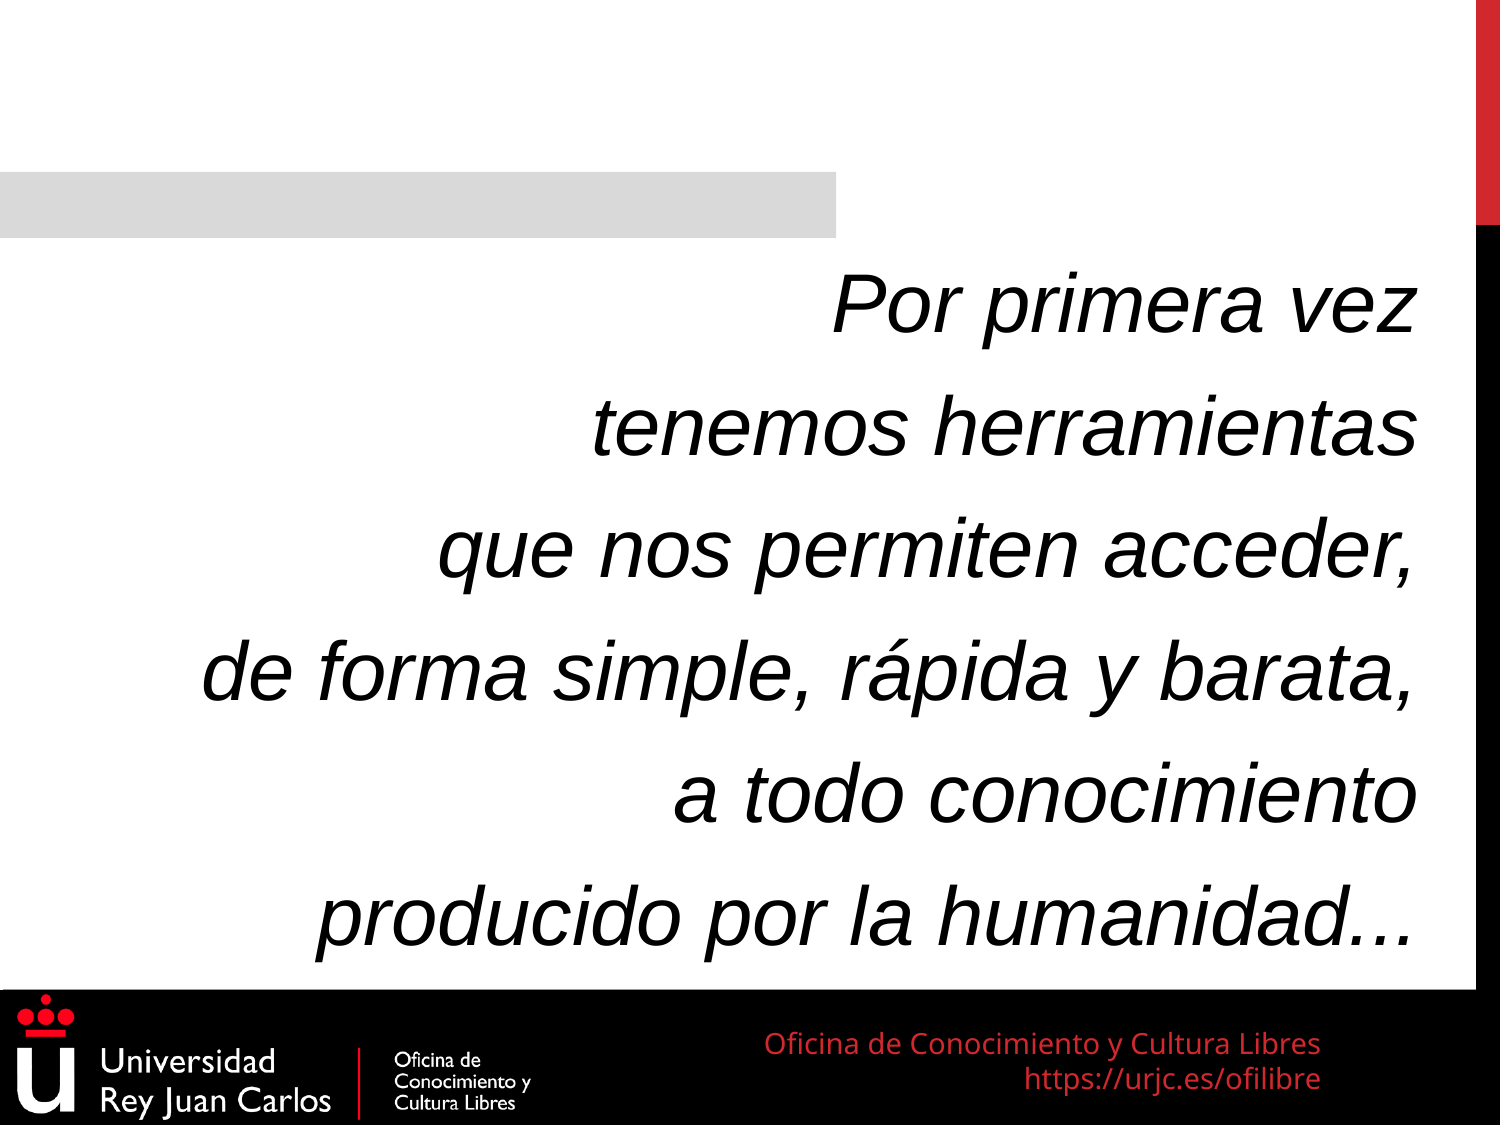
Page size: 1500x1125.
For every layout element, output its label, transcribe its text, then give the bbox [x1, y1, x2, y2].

text_box Por primera vez tenemos herramientas que nos permiten acceder, de forma simple, rápida y barata, a todo conocimiento producido por la humanidad... [75, 249, 1434, 971]
picture [17, 994, 531, 1120]
text_box [0, 24, 1326, 238]
title [75, 172, 1026, 249]
